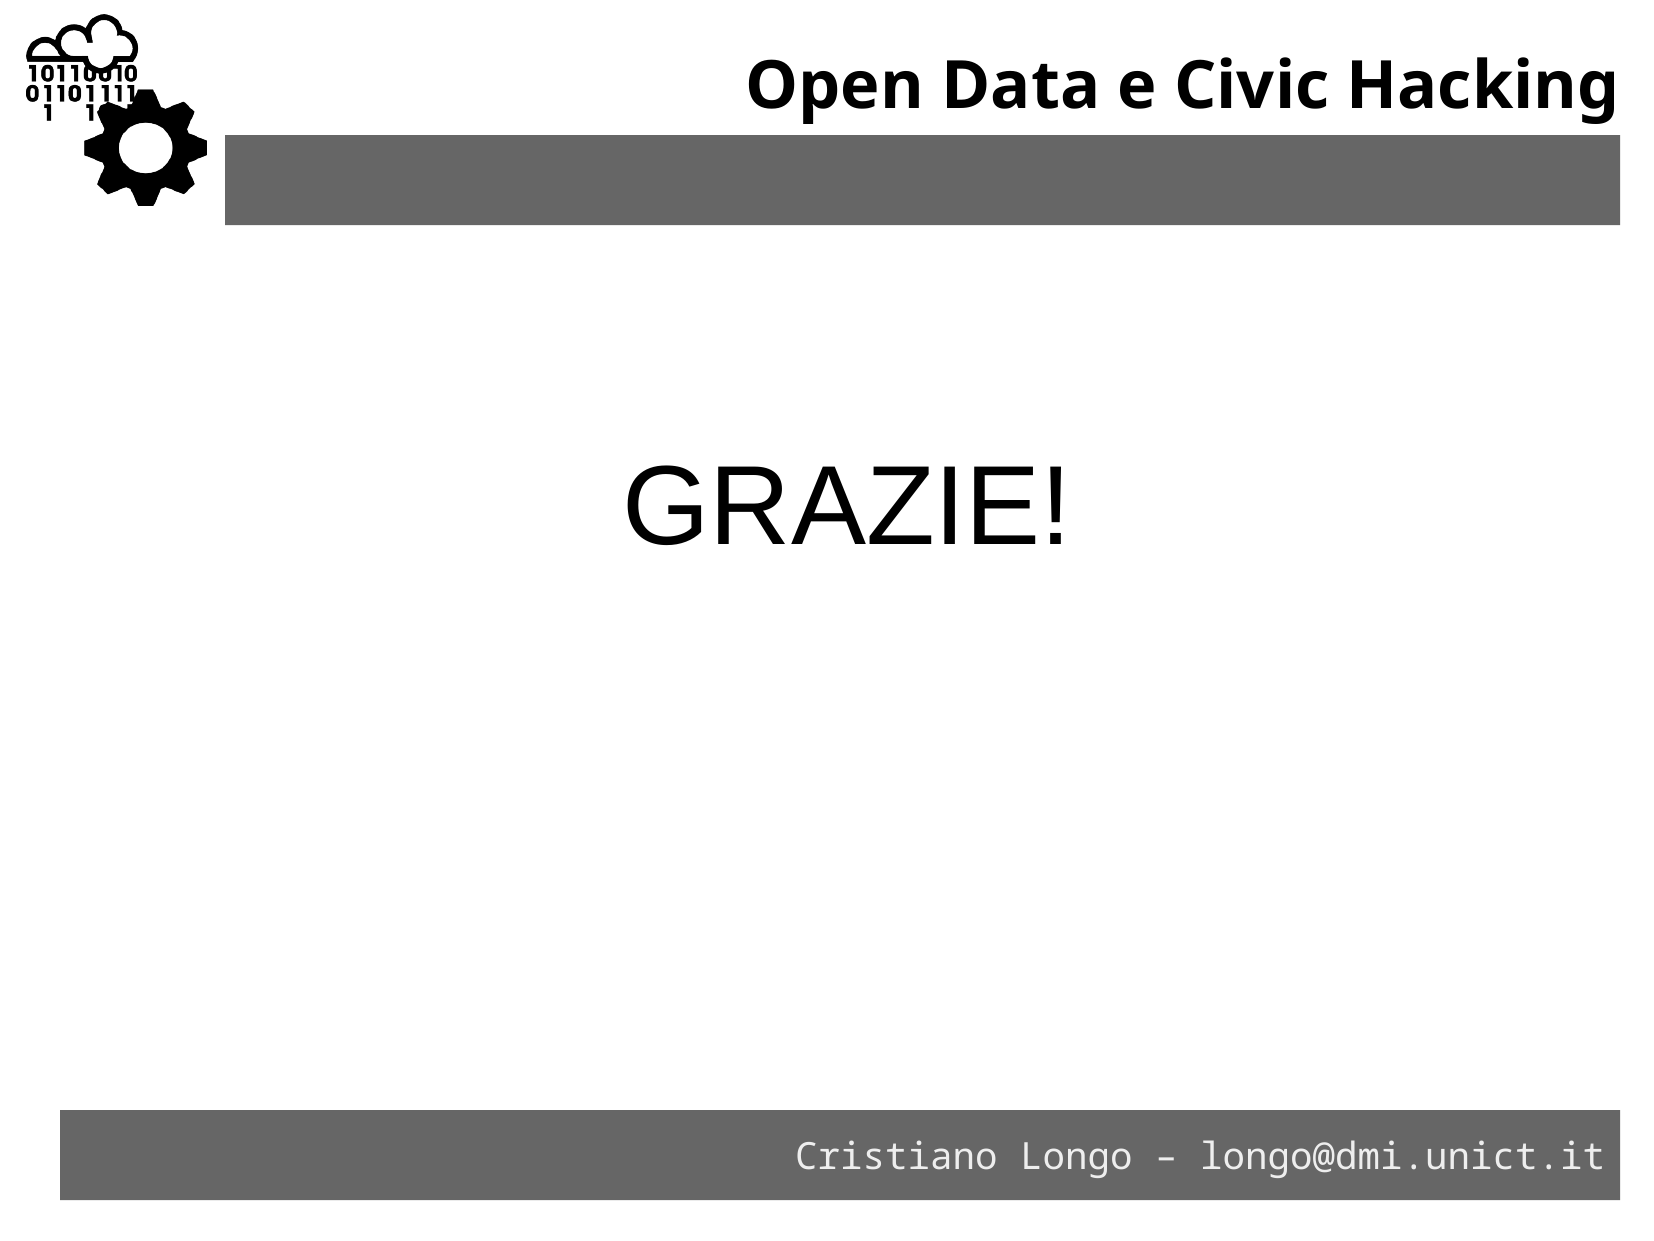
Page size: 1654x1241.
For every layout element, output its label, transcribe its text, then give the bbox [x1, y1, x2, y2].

picture [26, 14, 207, 206]
text_box Cristiano Longo – longo@dmi.unict.it [60, 1110, 1621, 1201]
text_box Open Data e Civic Hacking [285, 30, 1636, 129]
text_box [225, 135, 1621, 226]
text_box GRAZIE! [105, 435, 1591, 576]
